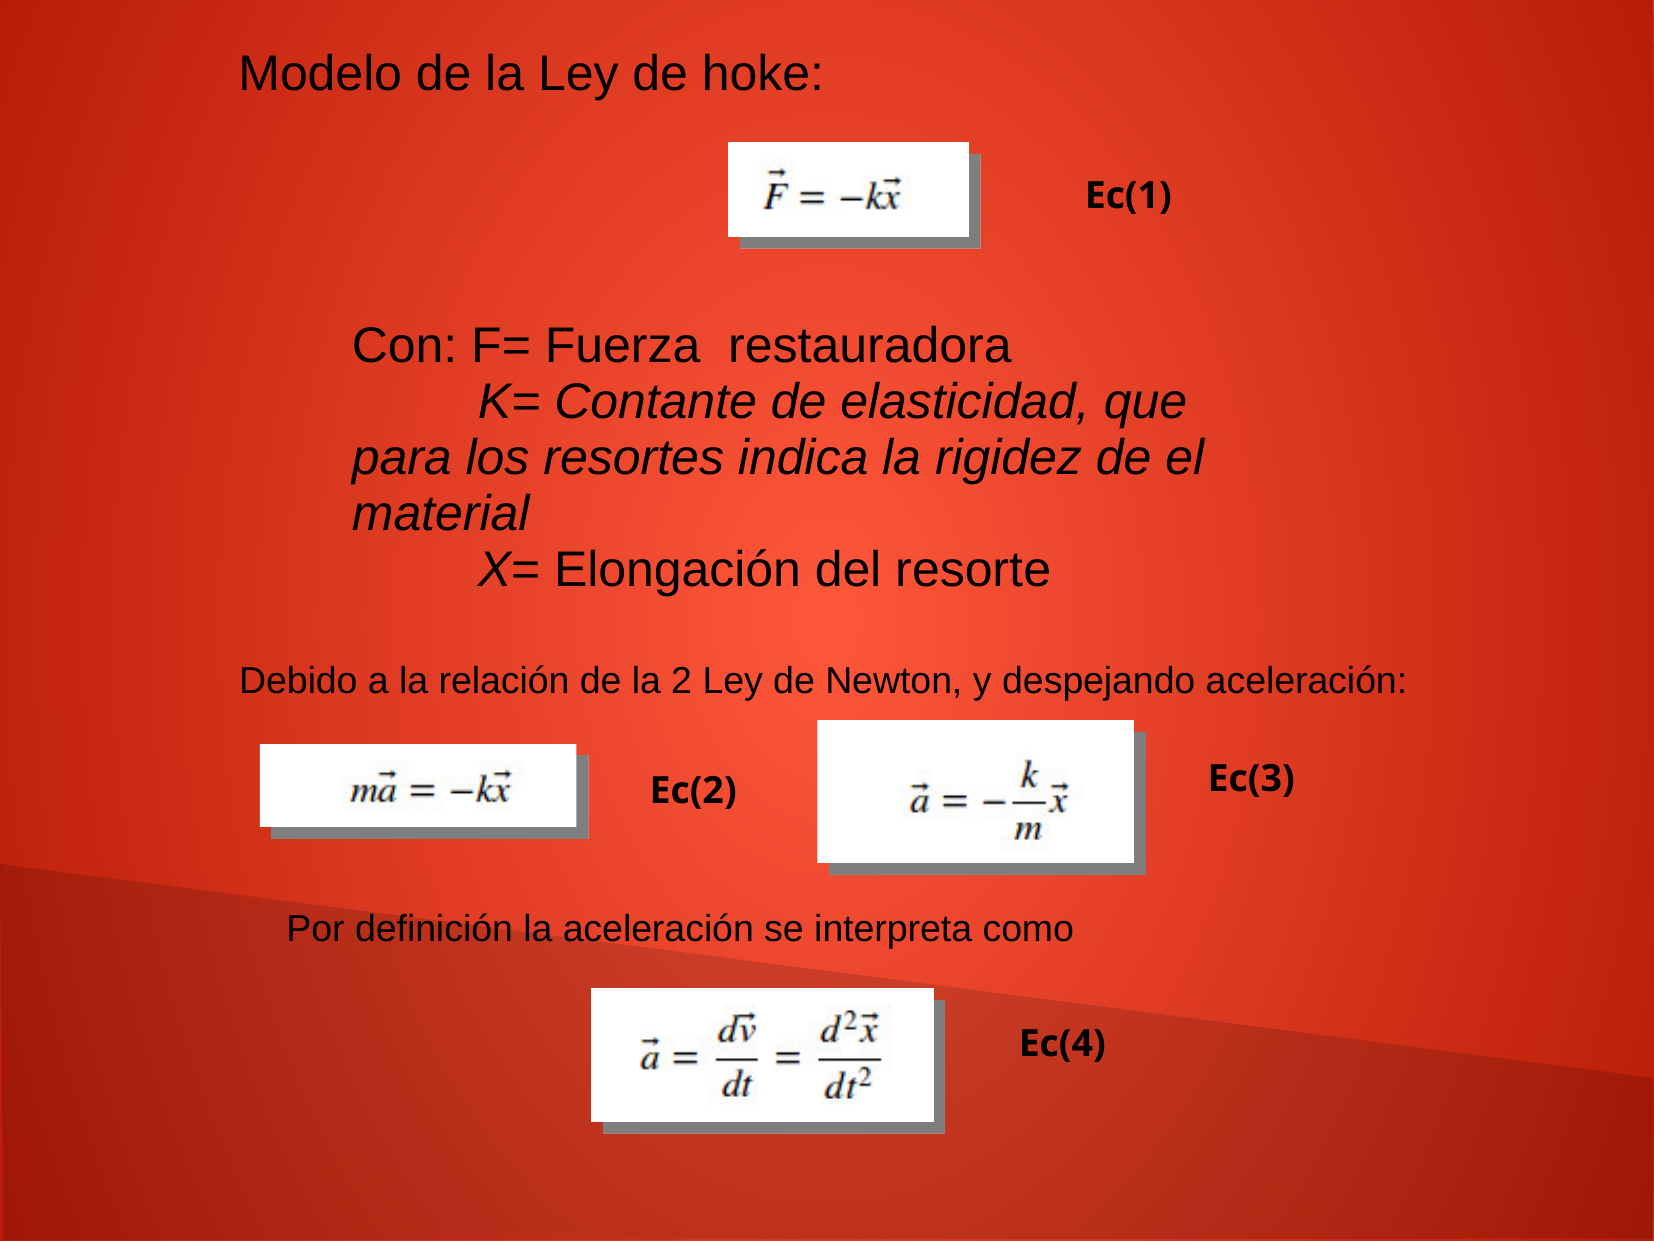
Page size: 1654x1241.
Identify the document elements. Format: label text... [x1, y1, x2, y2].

text_box Ec(4) [1003, 1008, 1193, 1099]
picture [817, 720, 1134, 863]
text_box Con: F= Fuerza restauradora K= Contante de elasticidad, que para los resortes indica la rigidez de el material X= Elongación del resorte [337, 310, 1282, 651]
text_box Ec(2) [634, 755, 824, 899]
text_box Debido a la relación de la 2 Ley de Newton, y despejando aceleración: [224, 651, 1441, 709]
picture [728, 142, 969, 237]
subtitle Modelo de la Ley de hoke: [0, 44, 1276, 251]
text_box Por definición la aceleración se interpreta como [236, 899, 1312, 957]
text_box Ec(1) [1070, 160, 1259, 251]
text_box Ec(3) [1192, 744, 1382, 875]
picture [259, 744, 577, 827]
picture [591, 988, 934, 1123]
